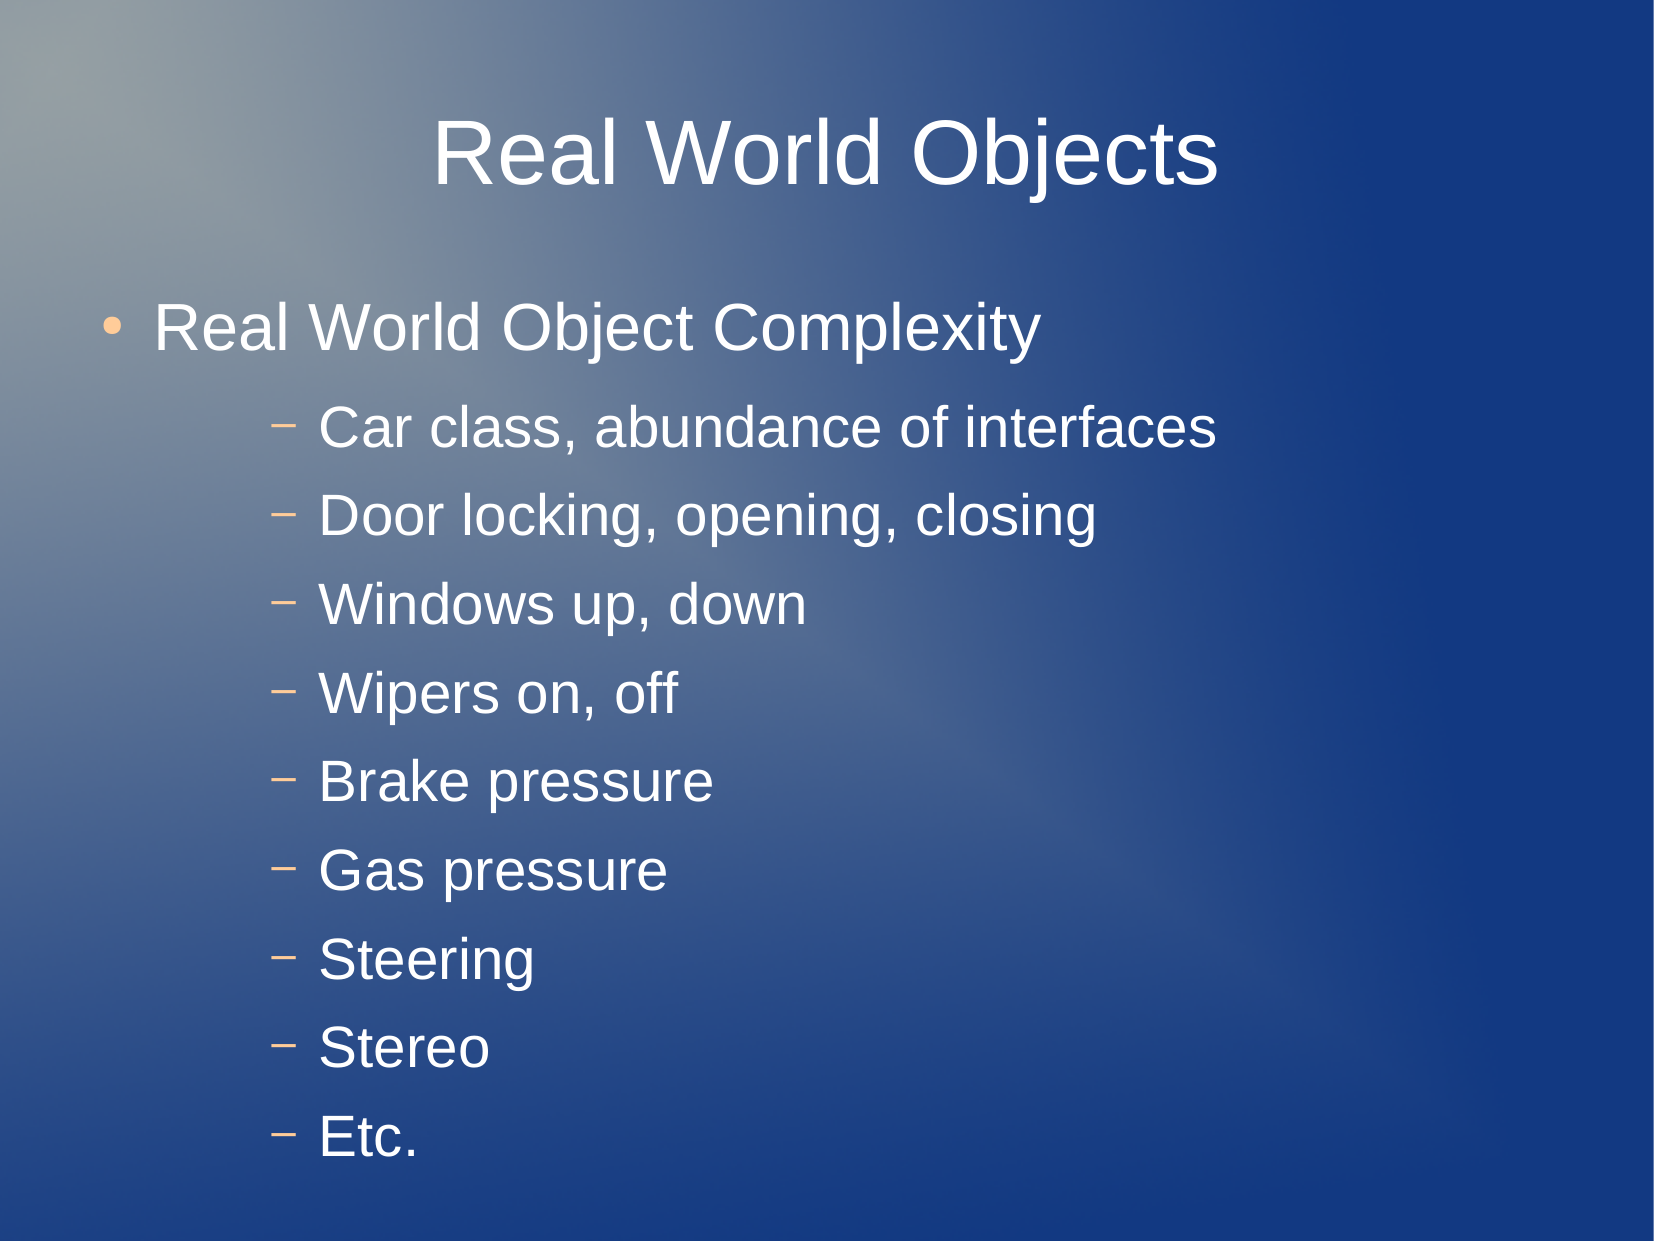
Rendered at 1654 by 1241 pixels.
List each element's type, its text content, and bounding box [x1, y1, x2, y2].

title Real World Objects [82, 49, 1571, 257]
picture [0, 0, 1654, 1241]
list Real World Object Complexity Car class, abundance of interfaces Door locking, opening, closing Windows up, down Wipers on, off Brake pressure Gas pressure Steering Stereo Etc. [82, 290, 1571, 1167]
